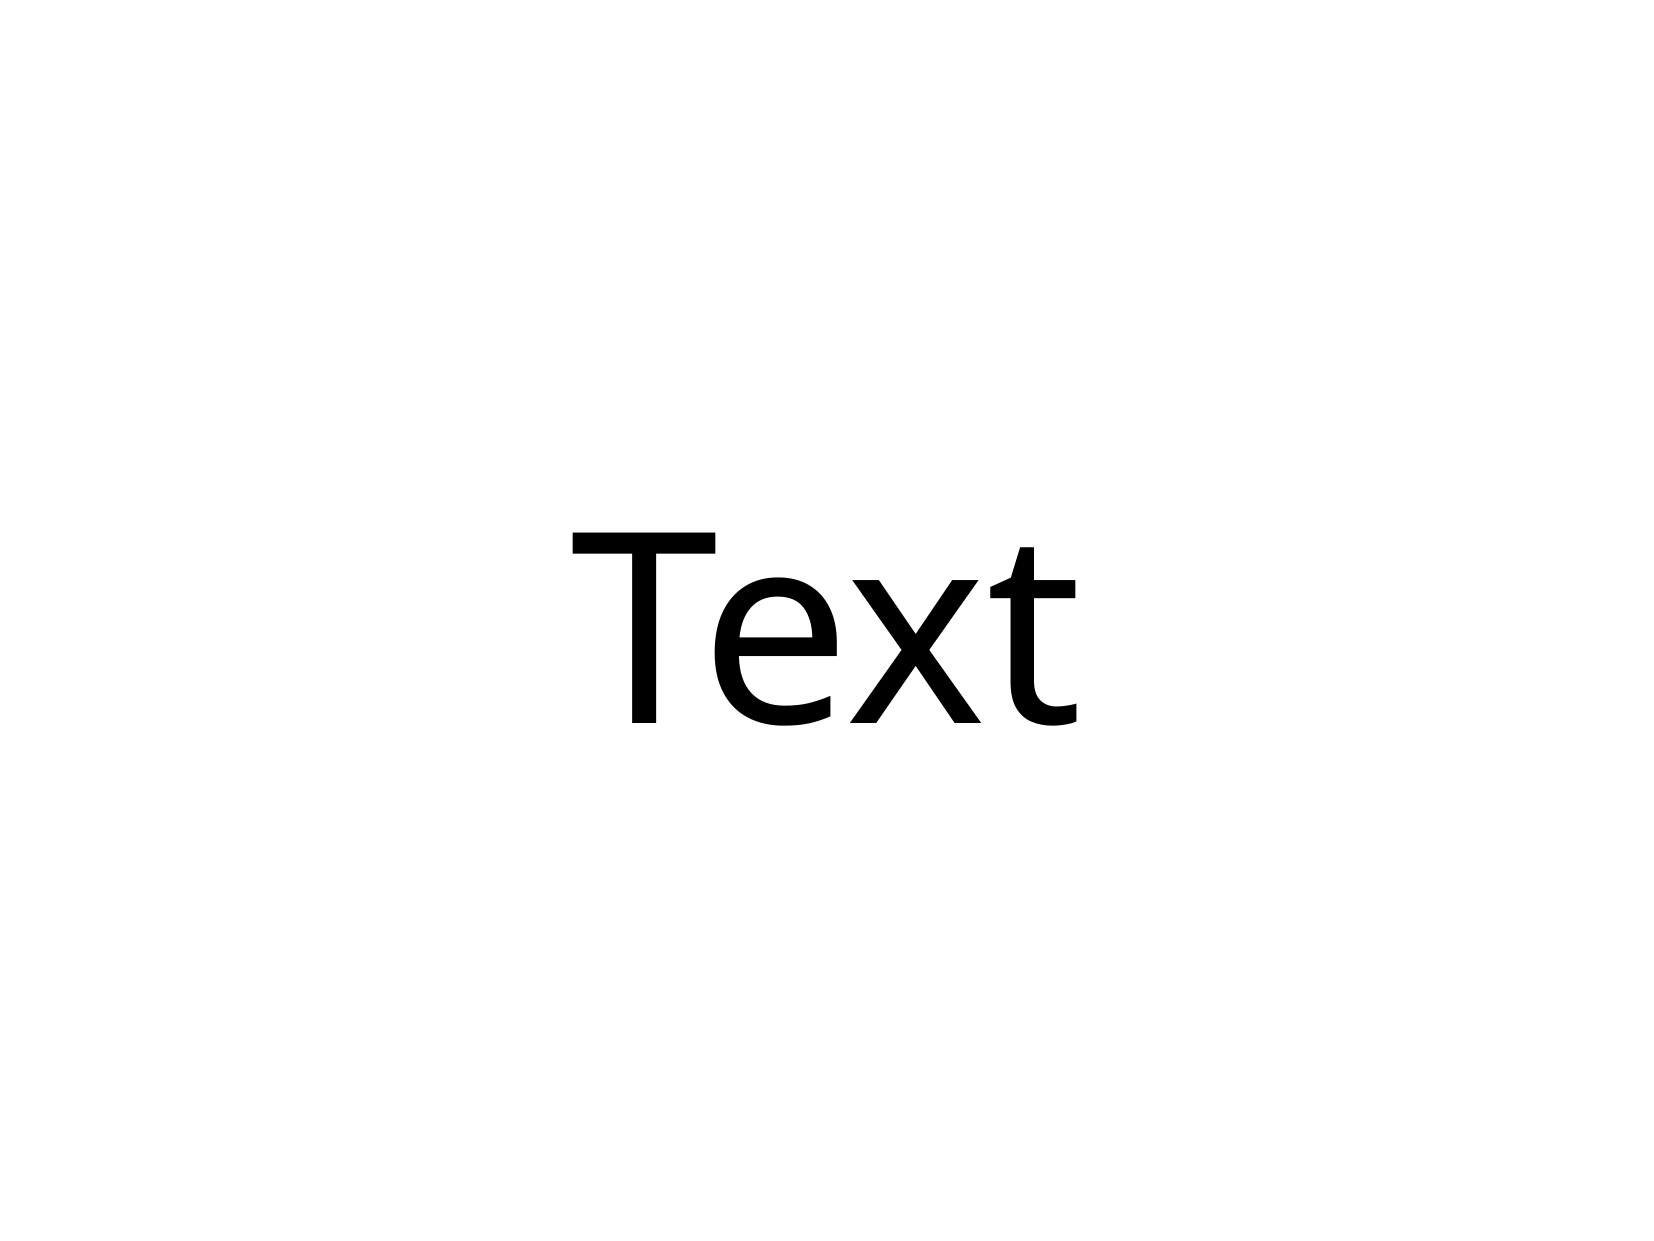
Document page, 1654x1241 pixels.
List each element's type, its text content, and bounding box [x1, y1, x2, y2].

subtitle Text [82, 329, 1571, 911]
